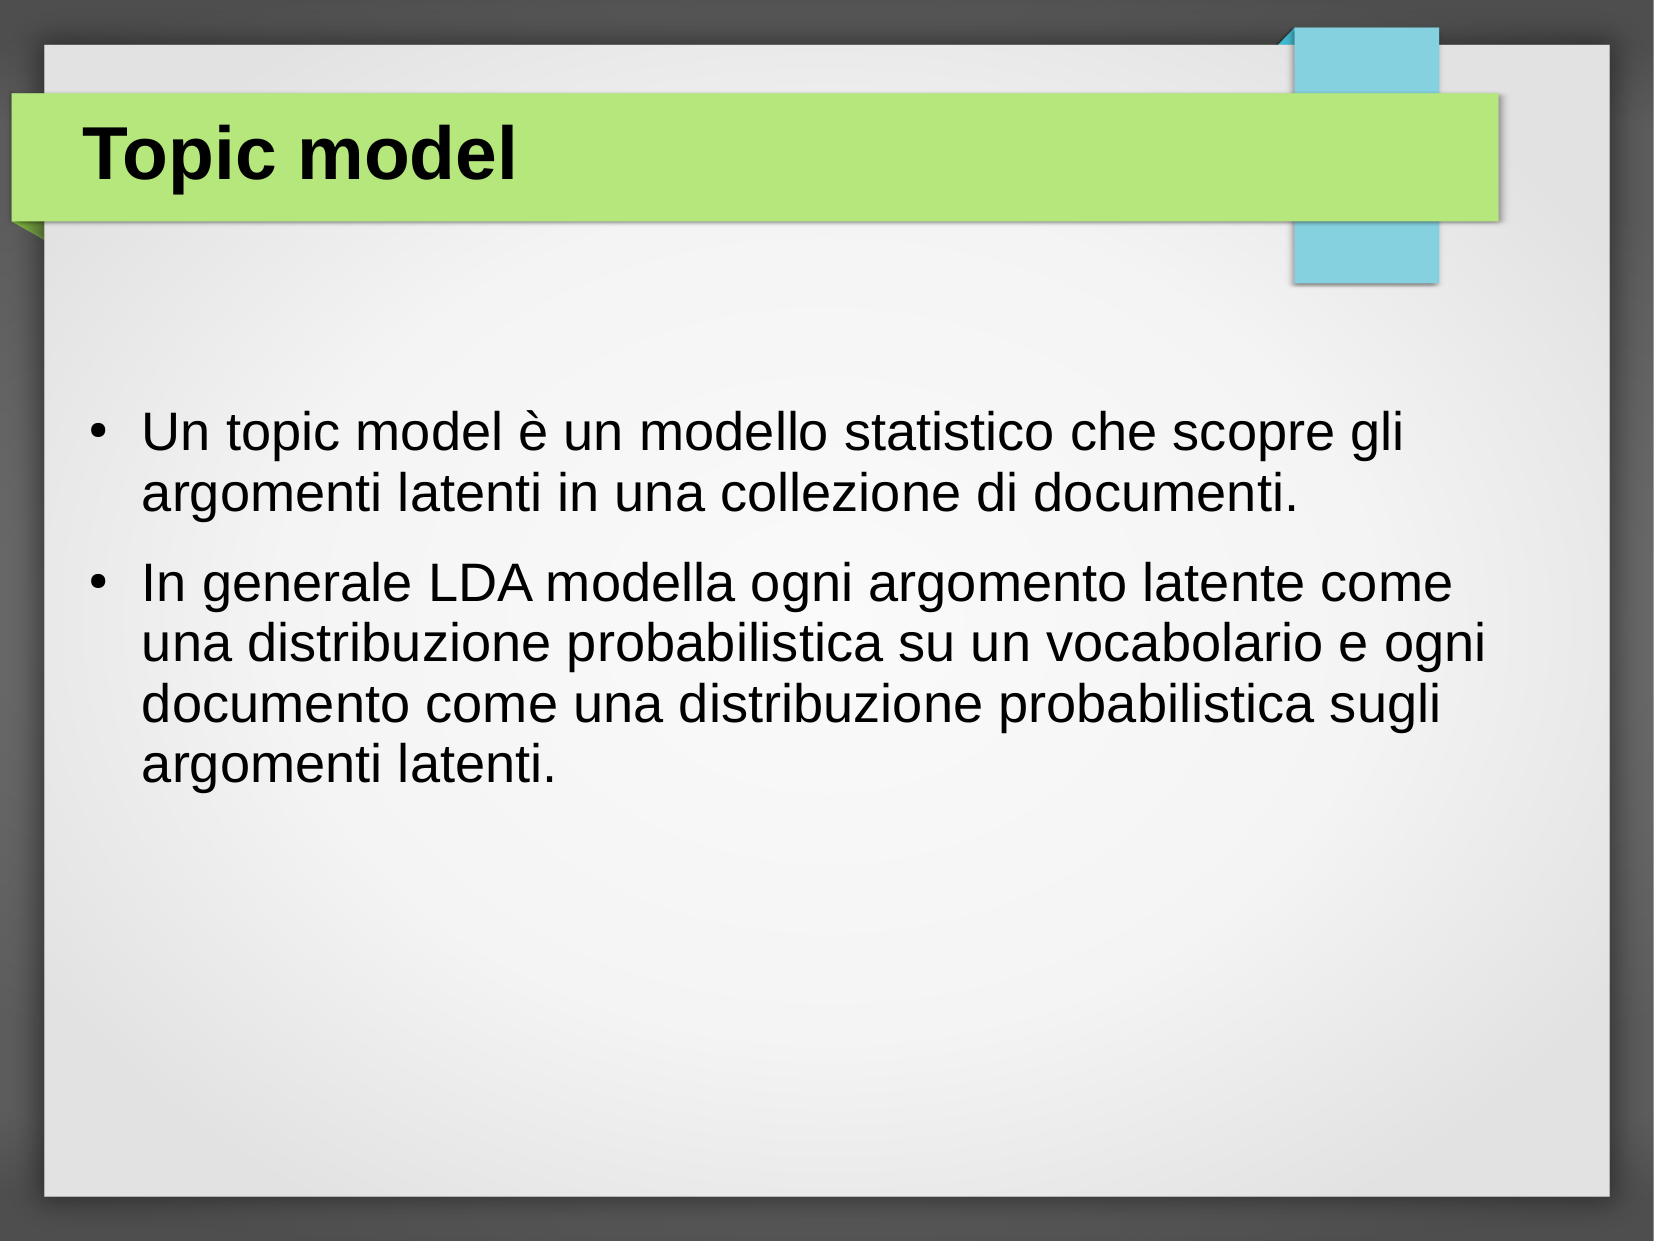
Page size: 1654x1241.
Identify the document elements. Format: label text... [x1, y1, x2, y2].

title Topic model [82, 94, 1264, 213]
list Un topic model è un modello statistico che scopre gli argomenti latenti in una collezione di documenti. In generale LDA modella ogni argomento latente come una distribuzione probabilistica su un vocabolario e ogni documento come una distribuzione probabilistica sugli argomenti latenti. [70, 401, 1548, 1040]
picture [0, 0, 1654, 1241]
